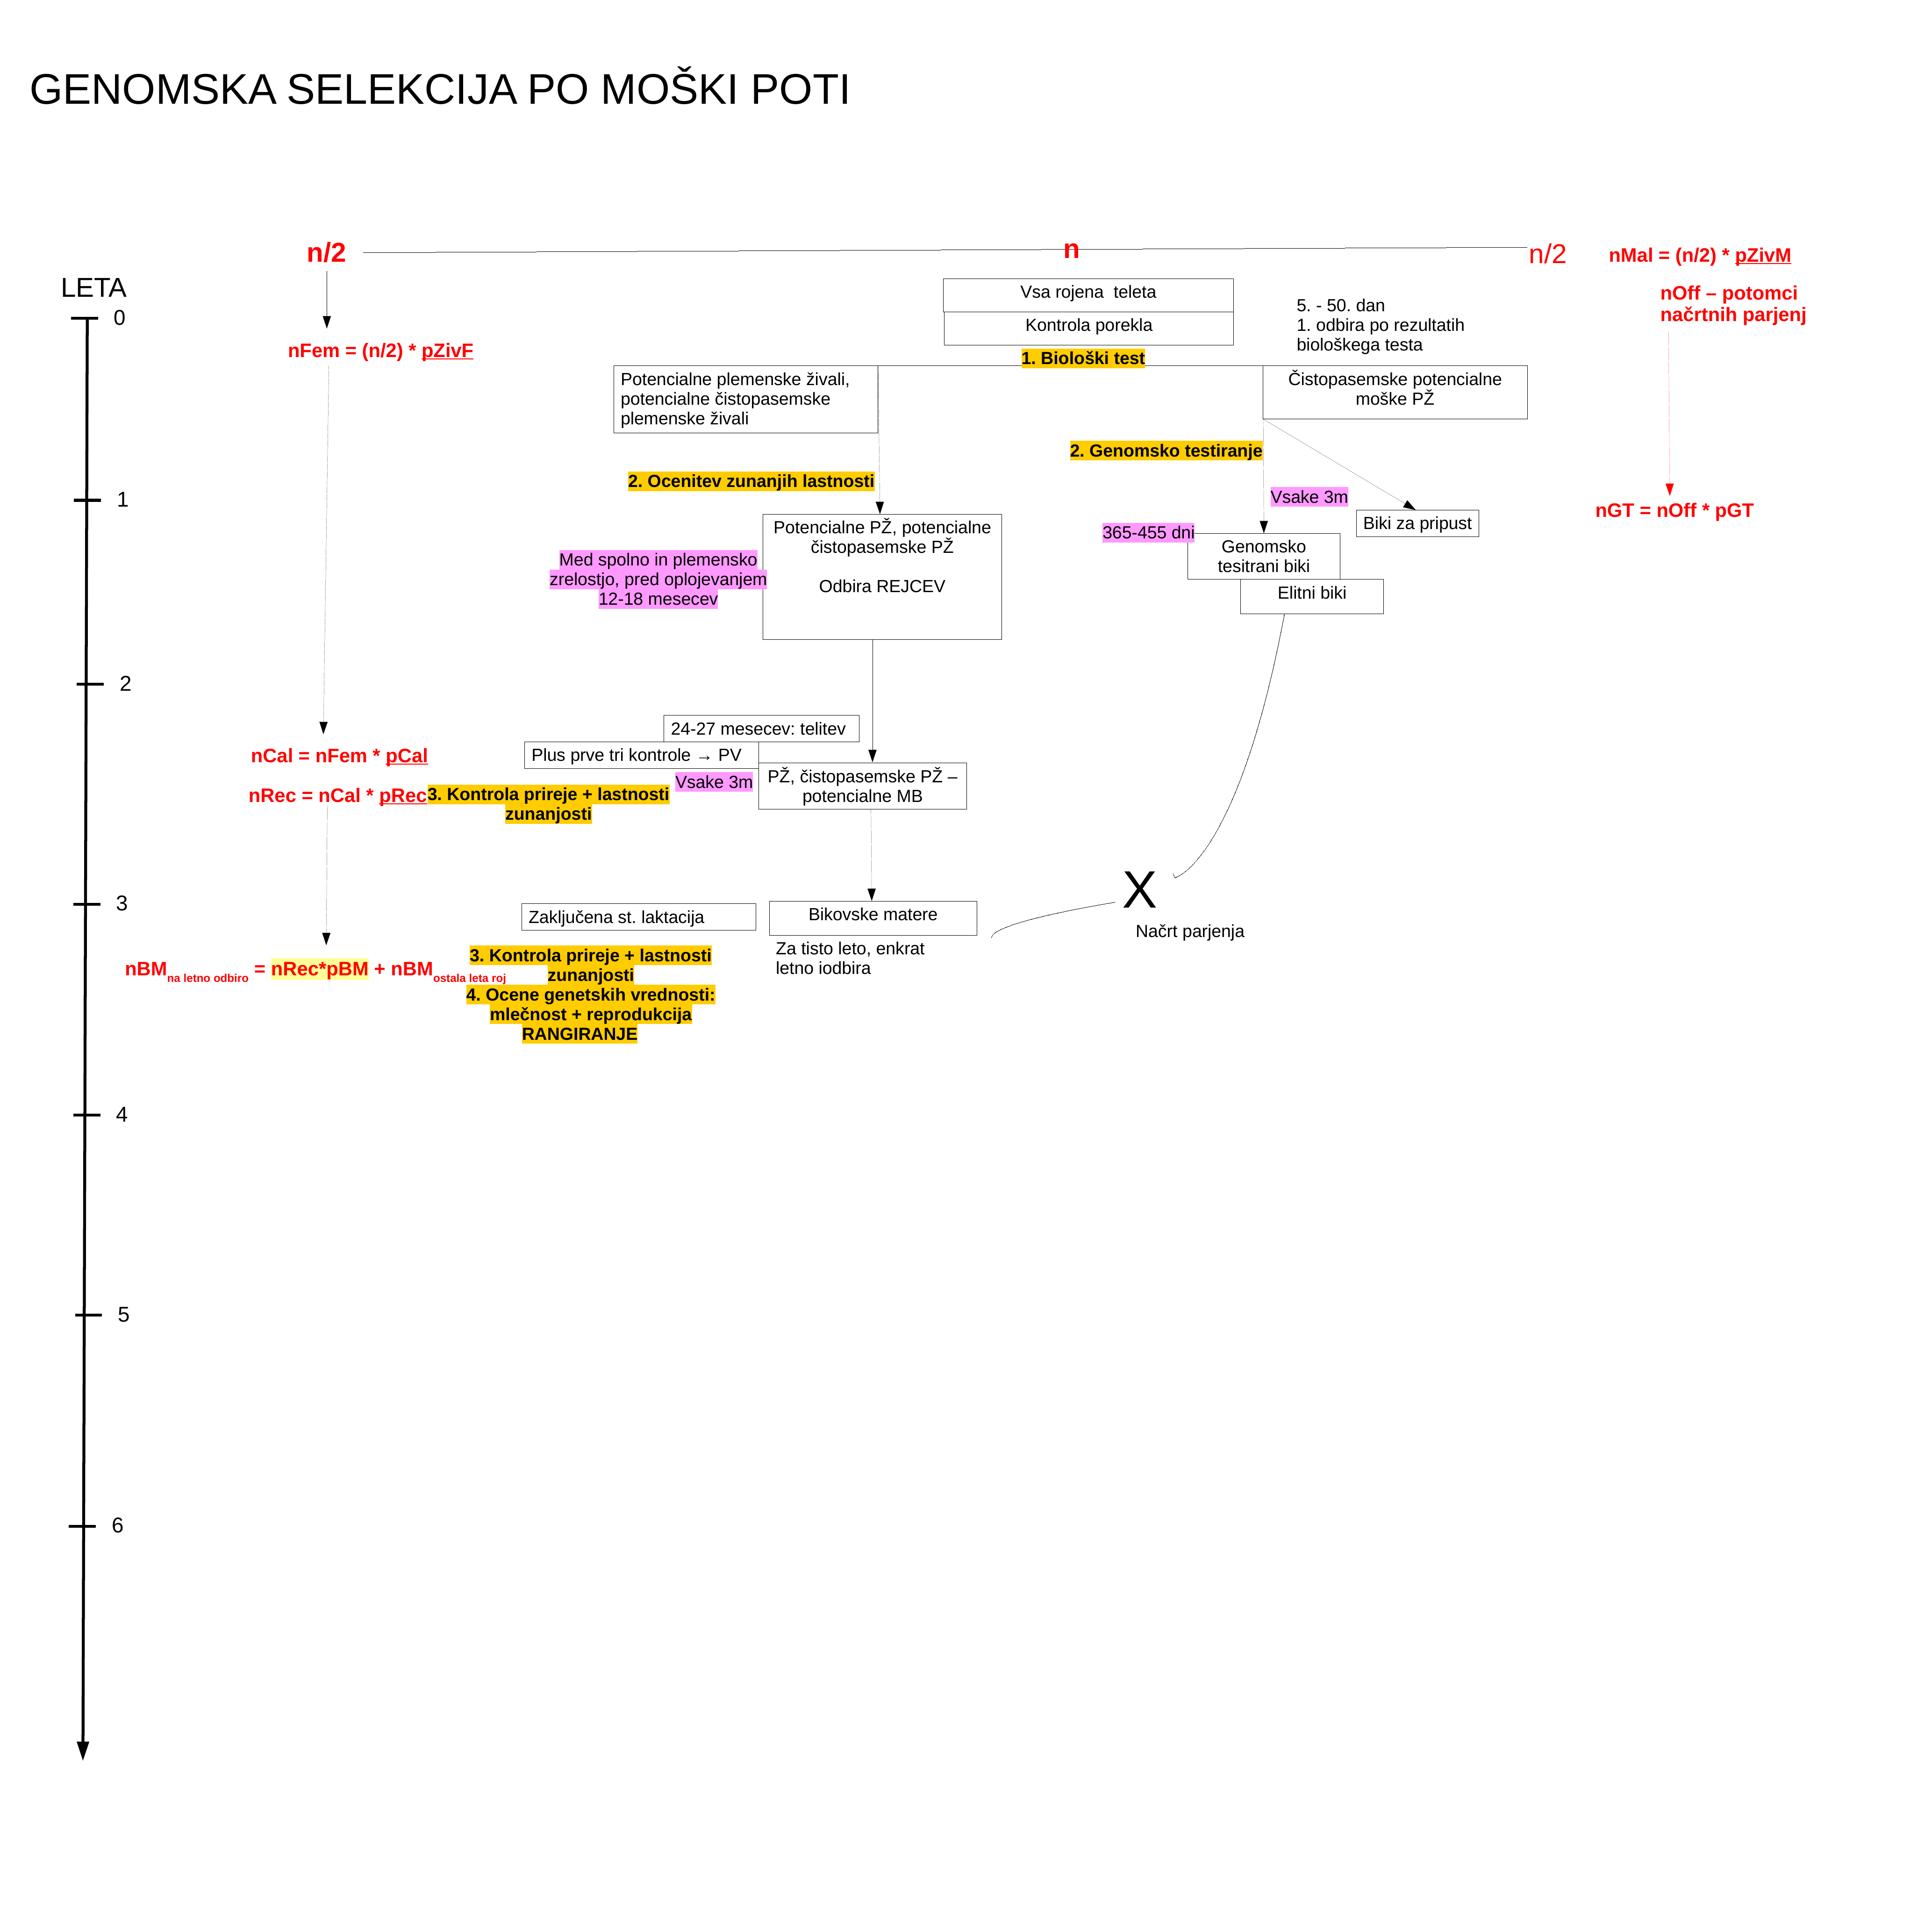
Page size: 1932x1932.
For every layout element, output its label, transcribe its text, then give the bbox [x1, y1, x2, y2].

text_box Elitni biki [1240, 579, 1384, 614]
text_box Vsake 3m [1263, 483, 1416, 510]
text_box nMal = (n/2) * pZivM [1602, 241, 1858, 361]
text_box Potencialne PŽ, potencialne čistopasemske PŽ Odbira REJCEV [763, 514, 1002, 640]
text_box nCal = nFem * pCal [244, 741, 500, 770]
text_box n/2 [300, 233, 364, 271]
text_box Načrt parjenja [1079, 918, 1301, 1023]
text_box Biki za pripust [1356, 510, 1479, 537]
text_box 5 [111, 1299, 157, 1330]
text_box Plus prve tri kontrole → PV [524, 742, 759, 769]
text_box 2. Genomsko testiranje [1030, 437, 1303, 503]
text_box nFem = (n/2) * pZivF [281, 336, 537, 366]
text_box nGT = nOff * pGT [1588, 496, 1844, 526]
text_box X [1115, 857, 1174, 923]
text_box Med spolno in plemensko zrelostjo, pred oplojevanjem 12-18 mesecev [520, 546, 797, 652]
text_box 3. Kontrola prireje + lastnosti zunanjosti [416, 781, 681, 828]
text_box n/2 [1522, 235, 1586, 273]
text_box 6 [105, 1510, 150, 1541]
text_box Zaključena st. laktacija [522, 903, 756, 930]
text_box 1 [110, 484, 155, 515]
text_box 4 [109, 1099, 155, 1130]
text_box 3 [109, 887, 155, 919]
picture [669, 172, 777, 279]
text_box 24-27 mesecev: telitev [664, 715, 859, 742]
text_box PŽ, čistopasemske PŽ – potencialne MB [758, 763, 967, 809]
text_box GENOMSKA SELEKCIJA PO MOŠKI POTI [22, 61, 1183, 117]
text_box 365-455 dni [1095, 519, 1248, 546]
text_box n [1056, 230, 1120, 268]
text_box Bikovske matere [769, 901, 977, 936]
text_box Za tisto leto, enkrat letno iodbira [769, 935, 971, 982]
text_box nRec = nCal * pRec [242, 781, 498, 810]
text_box LETA [54, 269, 197, 307]
text_box Čistopasemske potencialne moške PŽ [1263, 365, 1528, 419]
text_box 3. Kontrola prireje + lastnosti zunanjosti 4. Ocene genetskih vrednosti: mlečnost + reprodukcija RANGIRANJE [458, 942, 723, 1047]
text_box Kontrola porekla [944, 312, 1234, 345]
text_box 0 [107, 307, 152, 333]
text_box 2 [113, 668, 158, 699]
text_box 2. Ocenitev zunanjih lastnosti [621, 468, 894, 515]
text_box 5. - 50. dan 1. odbira po rezultatih biološkega testa [1289, 292, 1483, 358]
text_box nOff – potomci načrtnih parjenj [1653, 278, 1878, 369]
text_box Genomsko tesitrani biki [1188, 533, 1340, 580]
text_box Vsa rojena teleta [943, 279, 1234, 312]
text_box Potencialne plemenske živali, potencialne čistopasemske plemenske živali [614, 365, 878, 433]
text_box Vsake 3m [668, 768, 821, 795]
text_box 1. Biološki test [1014, 345, 1168, 372]
text_box nBMna letno odbiro = nRec*pBM + nBMostala leta roj [118, 954, 515, 1015]
picture [1344, 181, 1428, 265]
